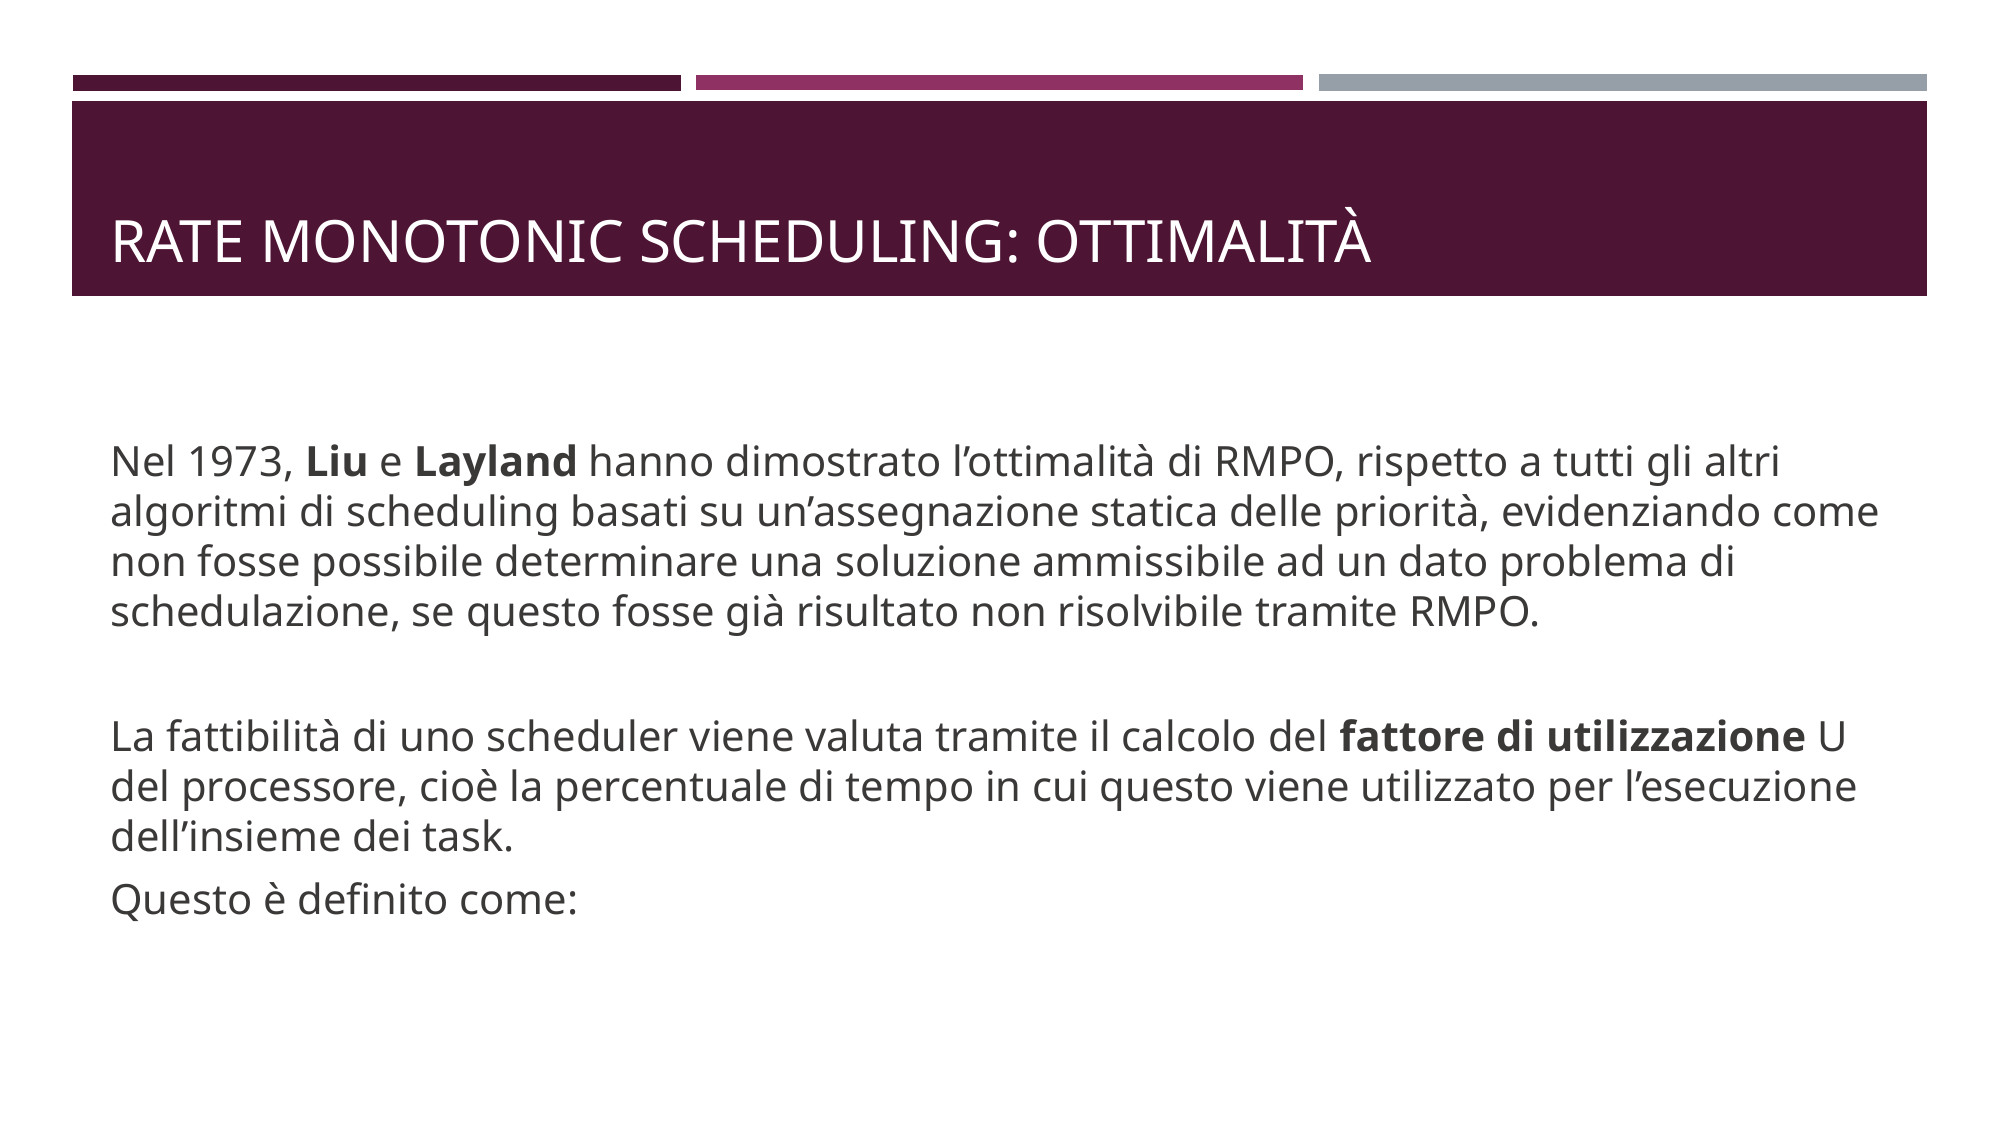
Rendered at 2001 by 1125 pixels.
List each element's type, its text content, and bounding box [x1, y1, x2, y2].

title Rate monotonic scheduling: ottimalità [95, 115, 1905, 282]
list Nel 1973, Liu e Layland hanno dimostrato l’ottimalità di RMPO, rispetto a tutti gli altri algoritmi di scheduling basati su un’assegnazione statica delle priorità, evidenziando come non fosse possibile determinare una soluzione ammissibile ad un dato problema di schedulazione, se questo fosse già risultato non risolvibile tramite RMPO. La fattibilità di uno scheduler viene valuta tramite il calcolo del fattore di utilizzazione U del processore, cioè la percentuale di tempo in cui questo viene utilizzato per l’esecuzione dell’insieme dei task. Questo è definito come: [95, 348, 1905, 1071]
